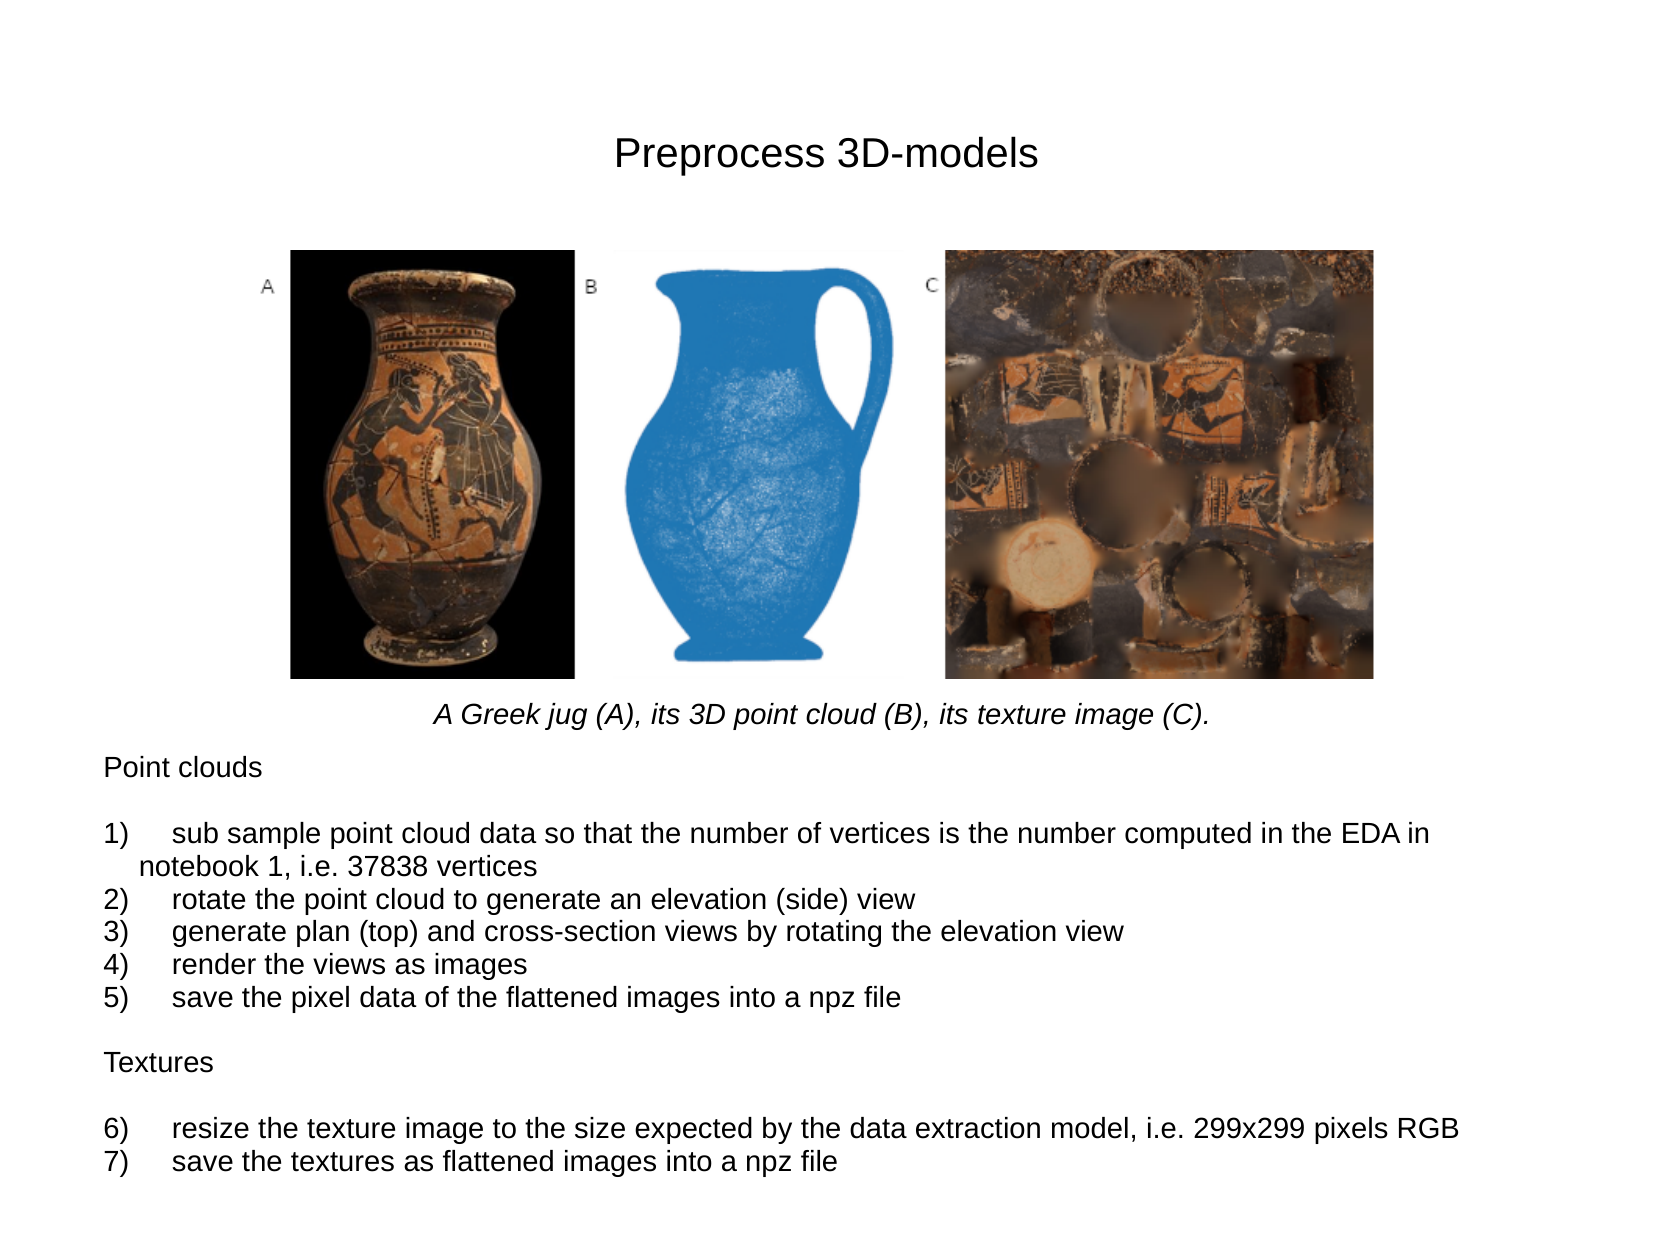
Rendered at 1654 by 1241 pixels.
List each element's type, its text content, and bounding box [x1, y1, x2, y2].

text_box A Greek jug (A), its 3D point cloud (B), its texture image (C). [419, 690, 1228, 739]
title Preprocess 3D-models [82, 49, 1571, 257]
picture [250, 250, 1405, 679]
text_box Point clouds sub sample point cloud data so that the number of vertices is the number computed in the EDA in notebook 1, i.e. 37838 vertices rotate the point cloud to generate an elevation (side) view generate plan (top) and cross-section views by rotating the elevation view render the views as images save the pixel data of the flattened images into a npz file Textures resize the texture image to the size expected by the data extraction model, i.e. 299x299 pixels RGB save the textures as flattened images into a npz file [88, 744, 1565, 1218]
